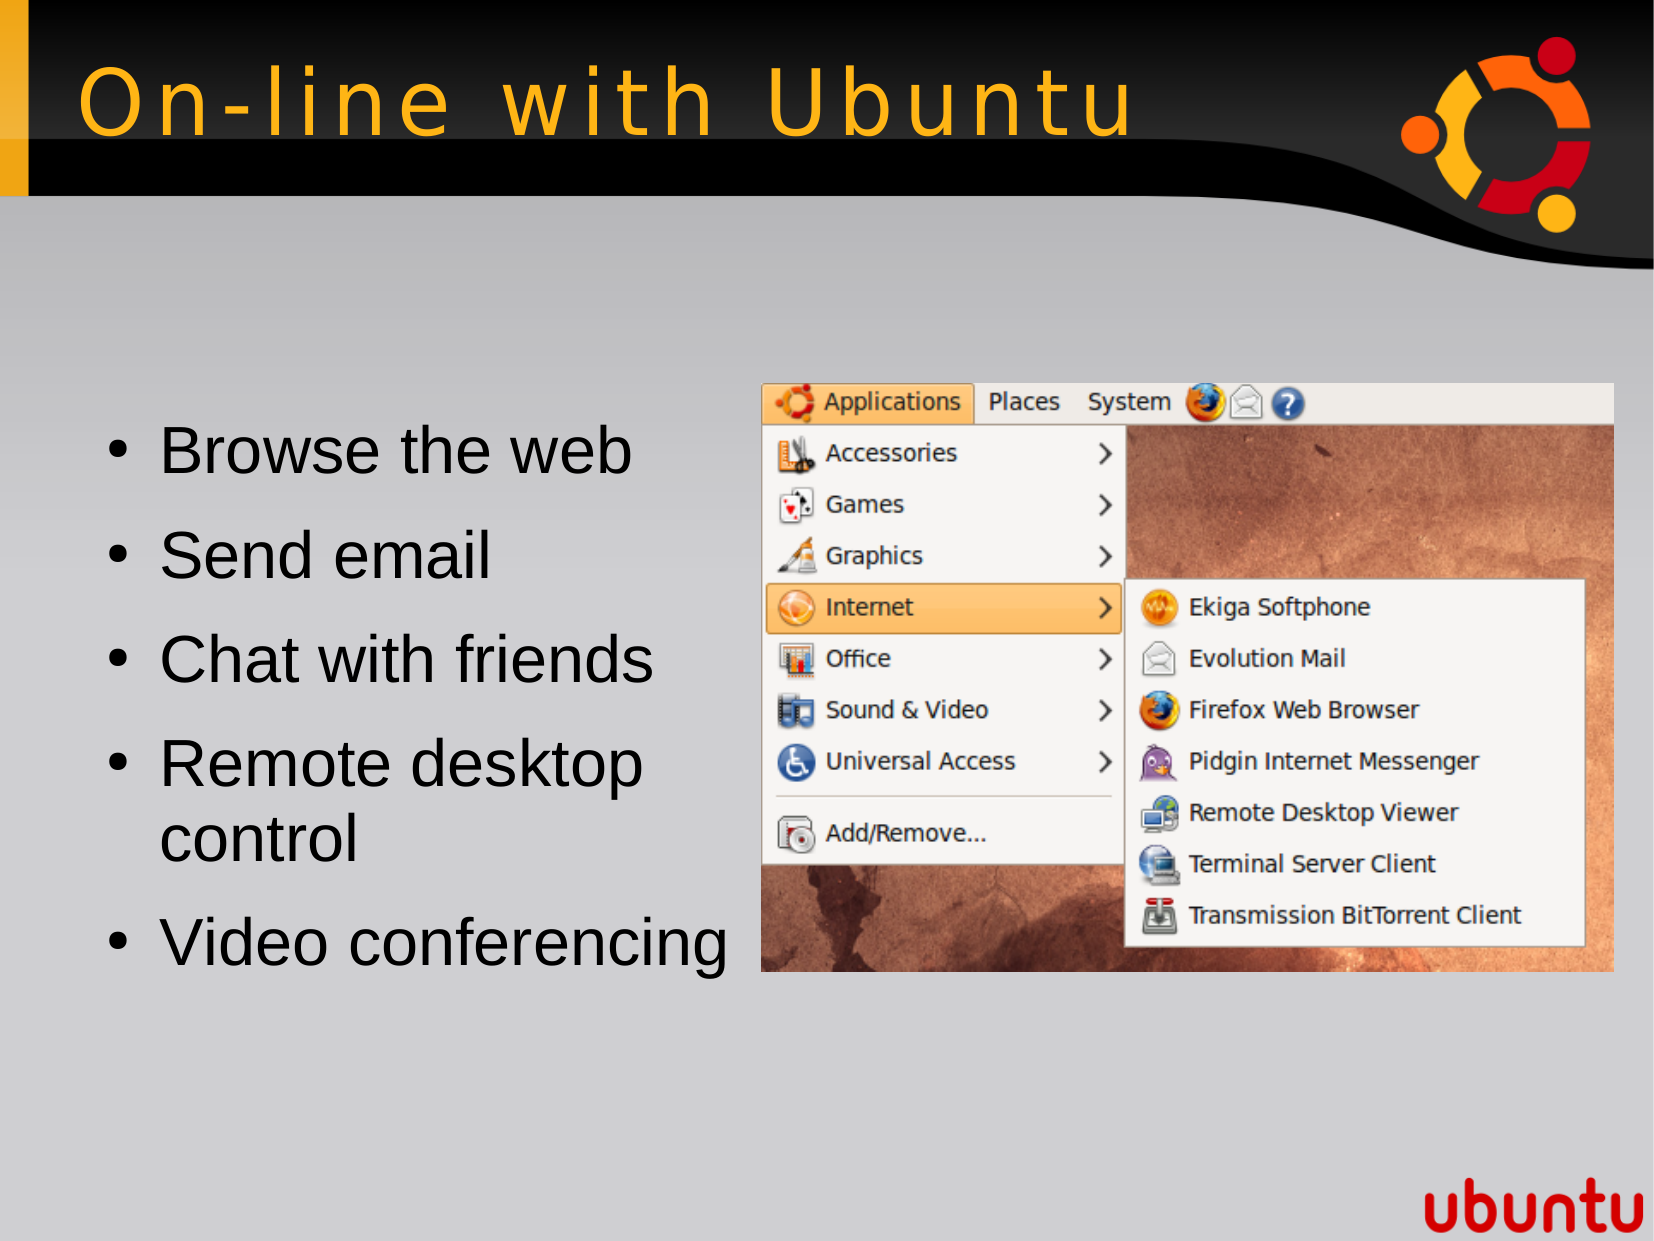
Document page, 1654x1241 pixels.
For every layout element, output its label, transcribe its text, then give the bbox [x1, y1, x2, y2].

picture [0, 0, 1654, 1241]
title On-line with Ubuntu [76, 0, 1300, 207]
list Browse the web Send email Chat with friends Remote desktop control Video conferencing [88, 413, 739, 1152]
